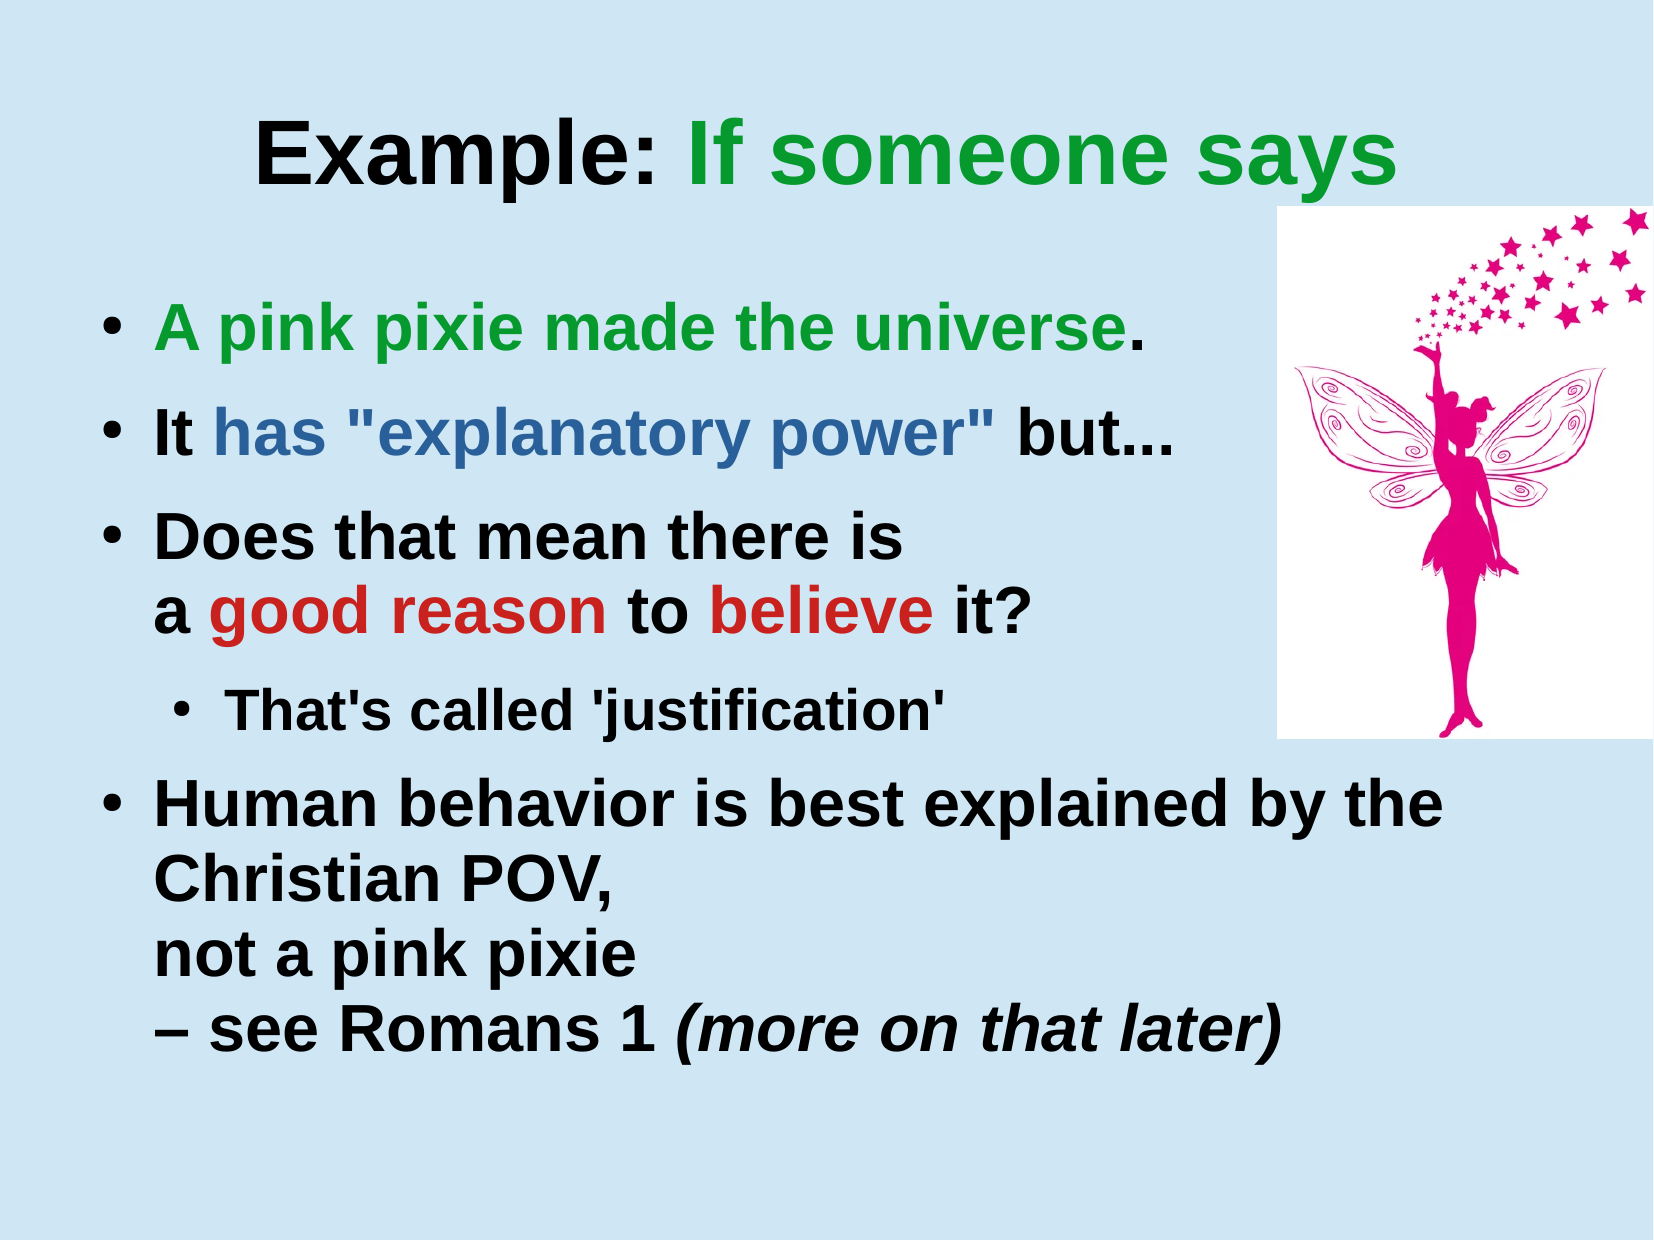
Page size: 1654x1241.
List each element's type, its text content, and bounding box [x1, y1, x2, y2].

list A pink pixie made the universe. It has "explanatory power" but... Does that mean there is a good reason to believe it? That's called 'justification' Human behavior is best explained by the Christian POV, not a pink pixie – see Romans 1 (more on that later) [82, 290, 1571, 1170]
picture [1277, 206, 1654, 739]
title Example: If someone says [82, 49, 1571, 257]
